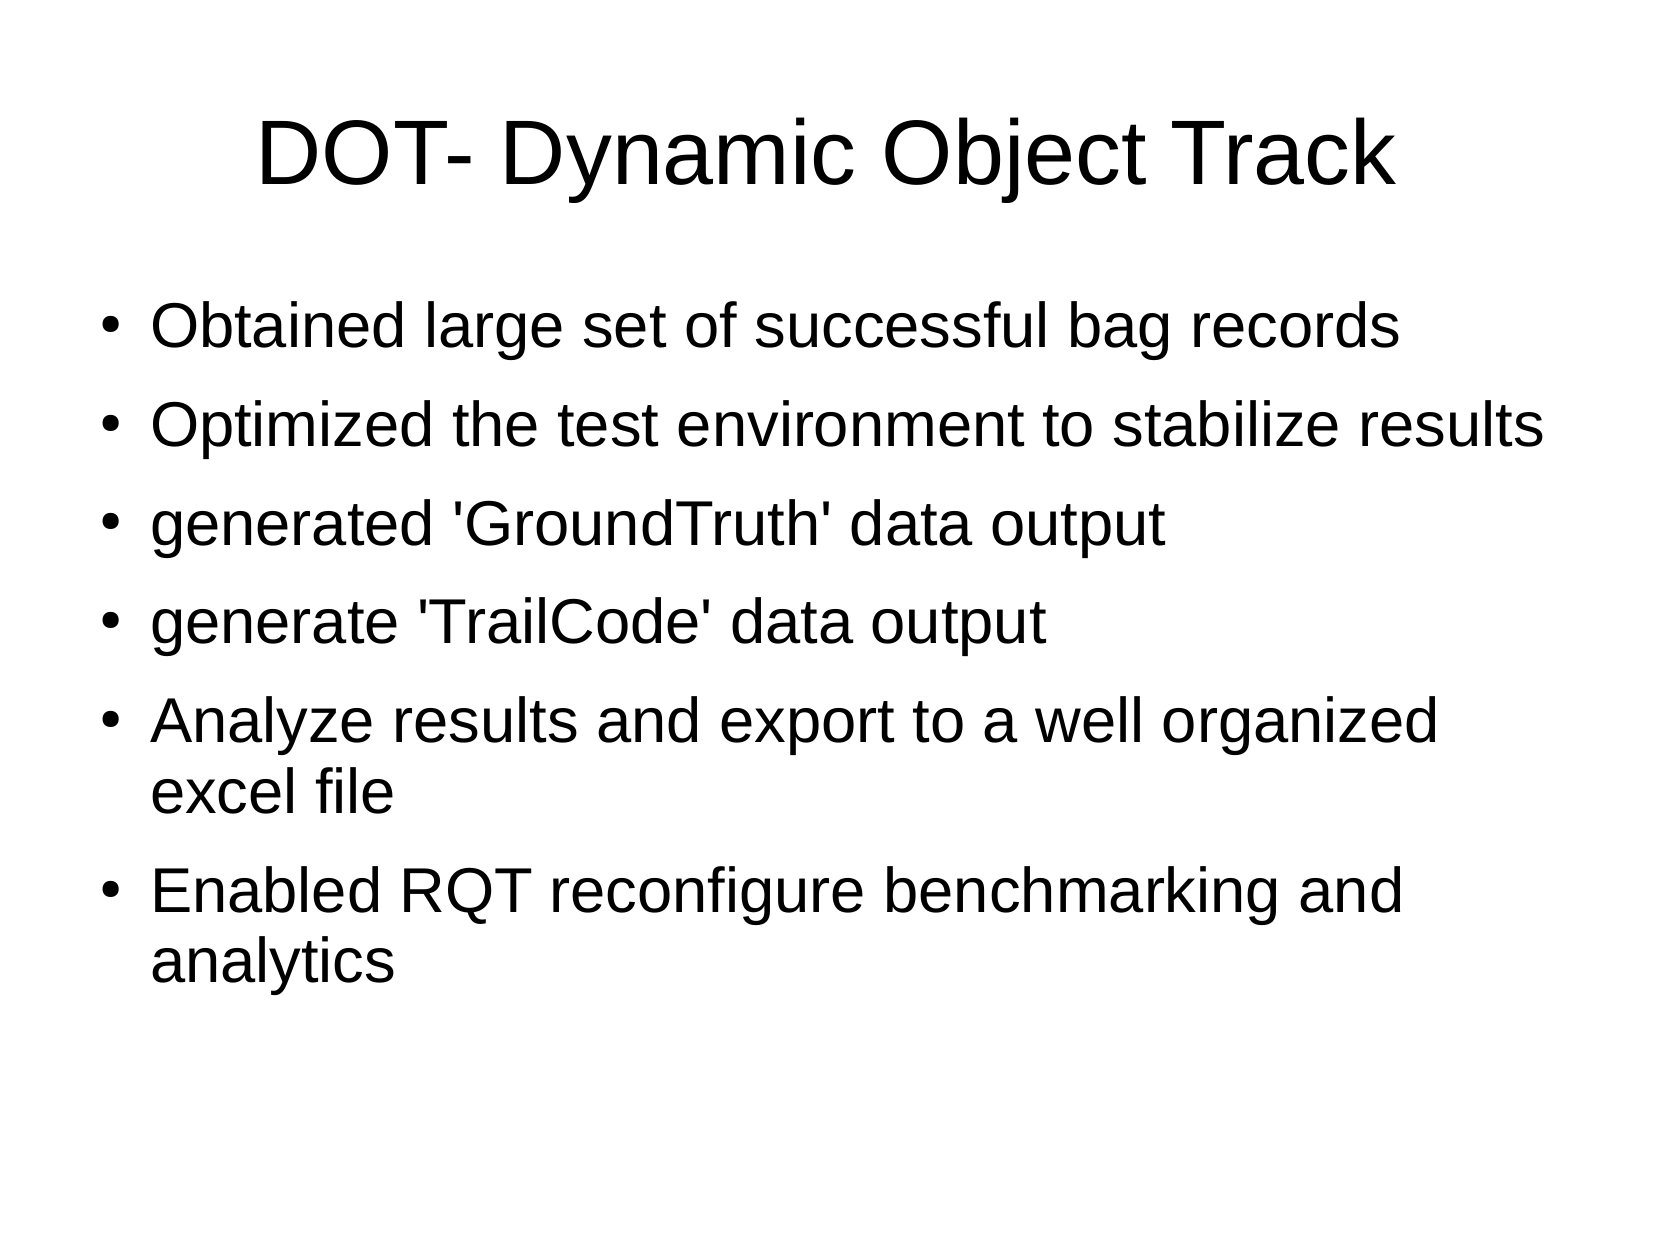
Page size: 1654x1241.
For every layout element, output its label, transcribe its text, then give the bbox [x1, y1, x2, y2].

list Obtained large set of successful bag records Optimized the test environment to stabilize results generated 'GroundTruth' data output generate 'TrailCode' data output Analyze results and export to a well organized excel file Enabled RQT reconfigure benchmarking and analytics [82, 290, 1571, 1010]
title DOT- Dynamic Object Track [82, 49, 1571, 257]
